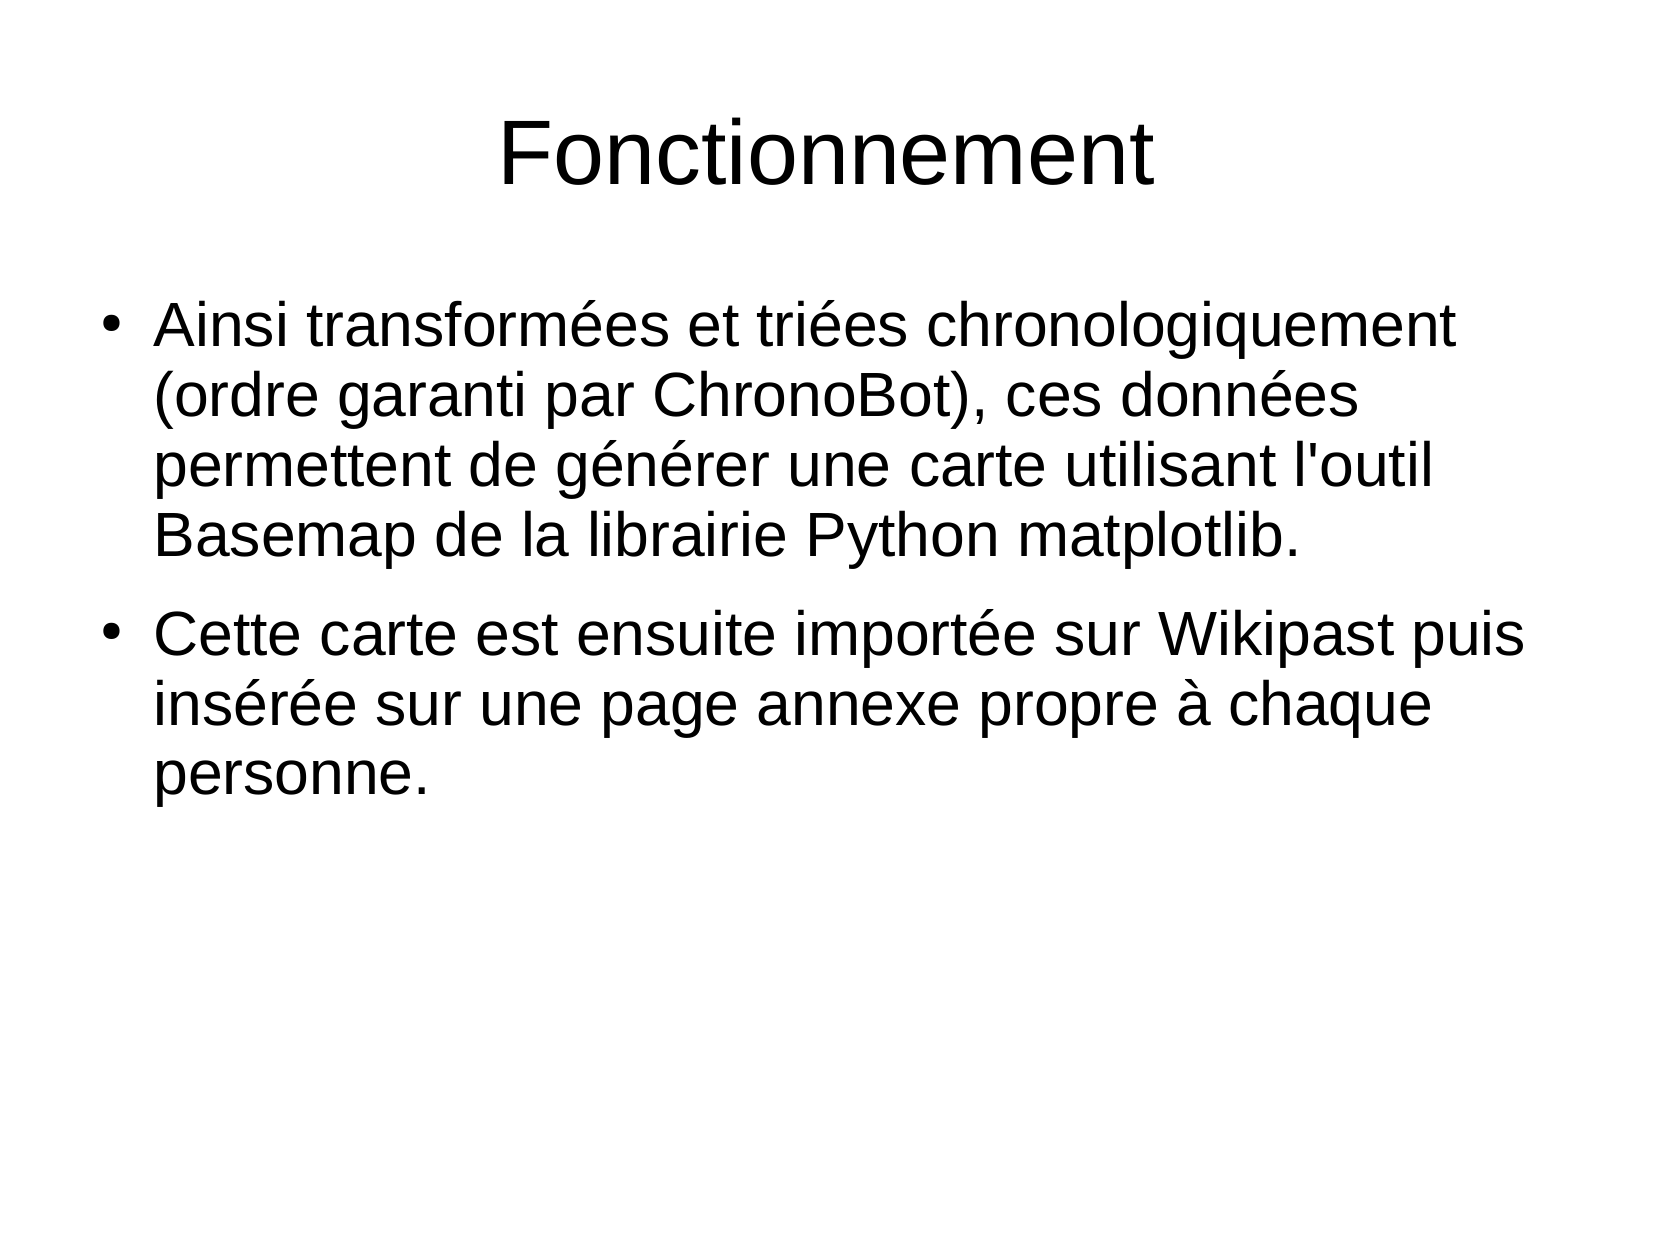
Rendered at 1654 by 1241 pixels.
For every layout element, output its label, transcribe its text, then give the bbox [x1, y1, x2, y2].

title Fonctionnement [82, 49, 1571, 257]
list Ainsi transformées et triées chronologiquement (ordre garanti par ChronoBot), ces données permettent de générer une carte utilisant l'outil Basemap de la librairie Python matplotlib. Cette carte est ensuite importée sur Wikipast puis insérée sur une page annexe propre à chaque personne. [82, 290, 1571, 1109]
